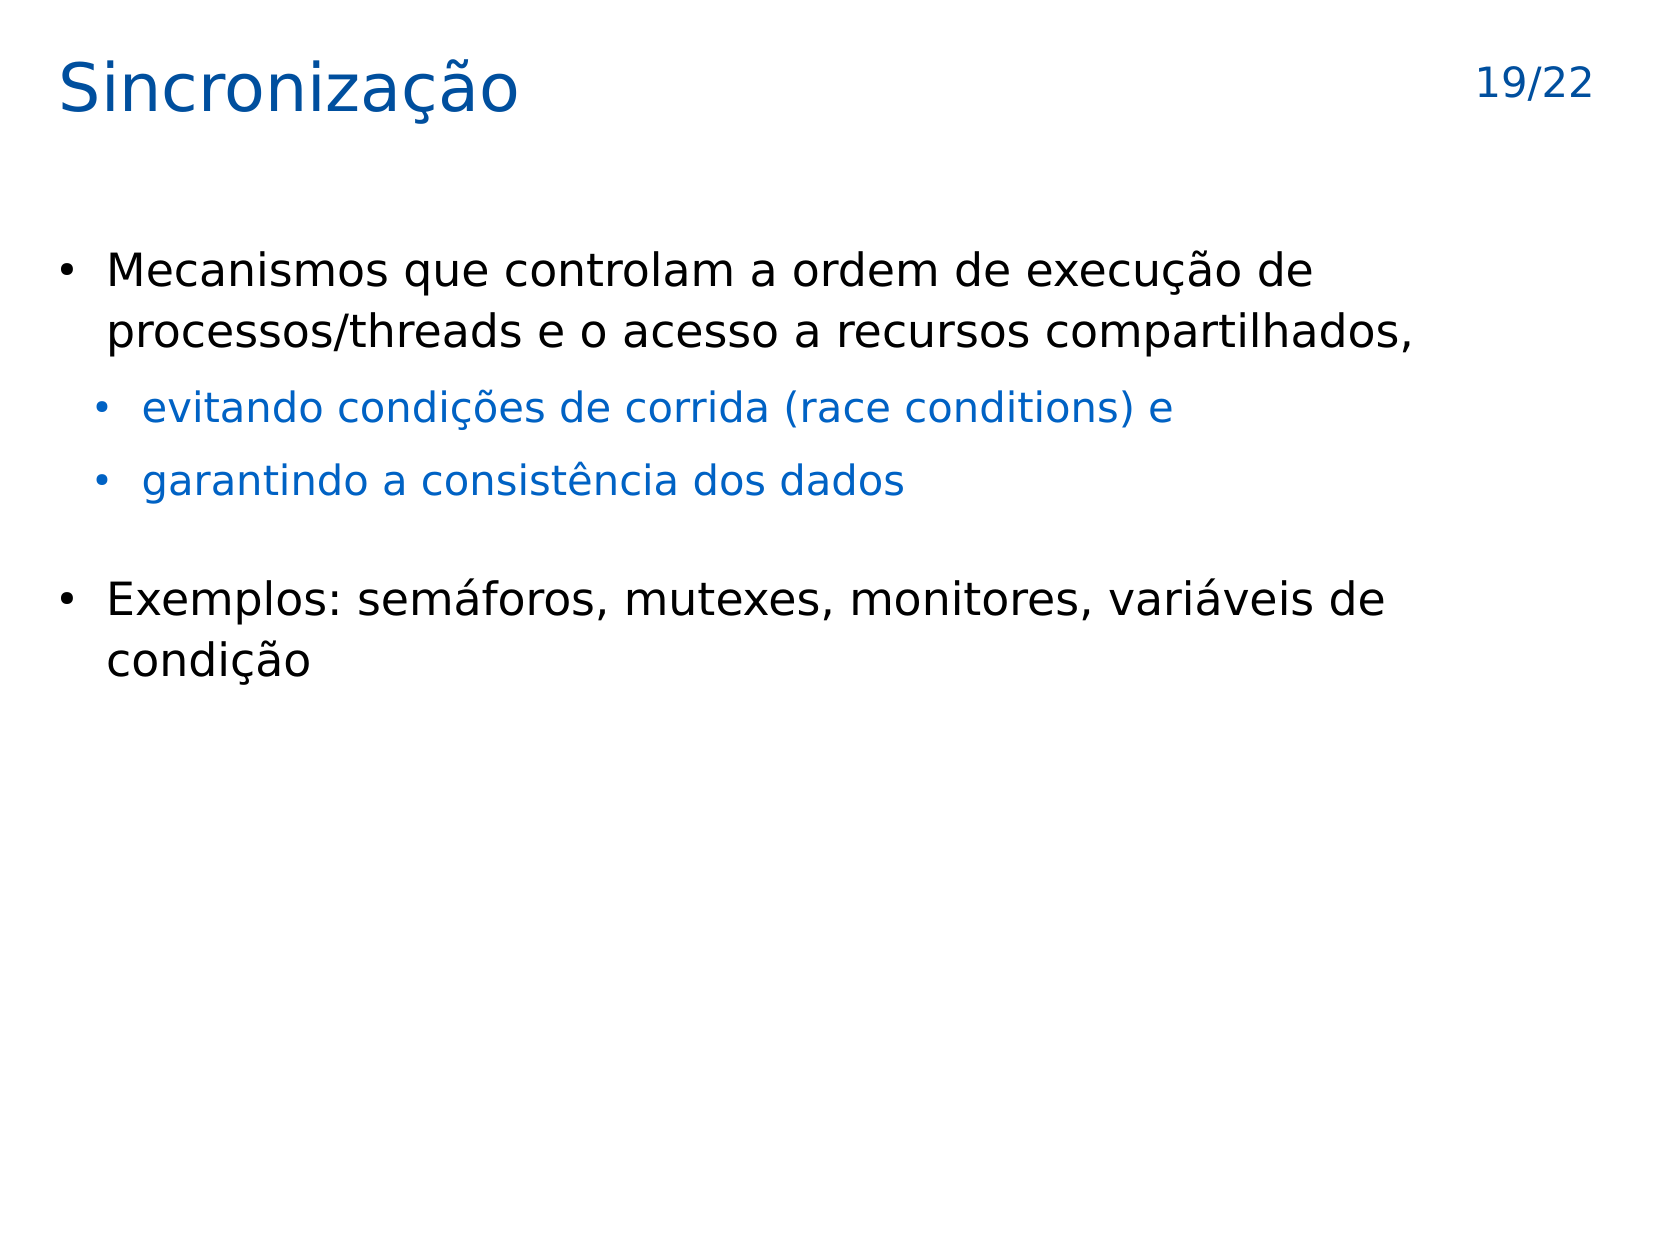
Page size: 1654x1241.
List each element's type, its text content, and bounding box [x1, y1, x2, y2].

list Mecanismos que controlam a ordem de execução de processos/threads e o acesso a recursos compartilhados, evitando condições de corrida (race conditions) e garantindo a consistência dos dados Exemplos: semáforos, mutexes, monitores, variáveis de condição [59, 236, 1595, 1182]
title Sincronização [59, 29, 1625, 148]
